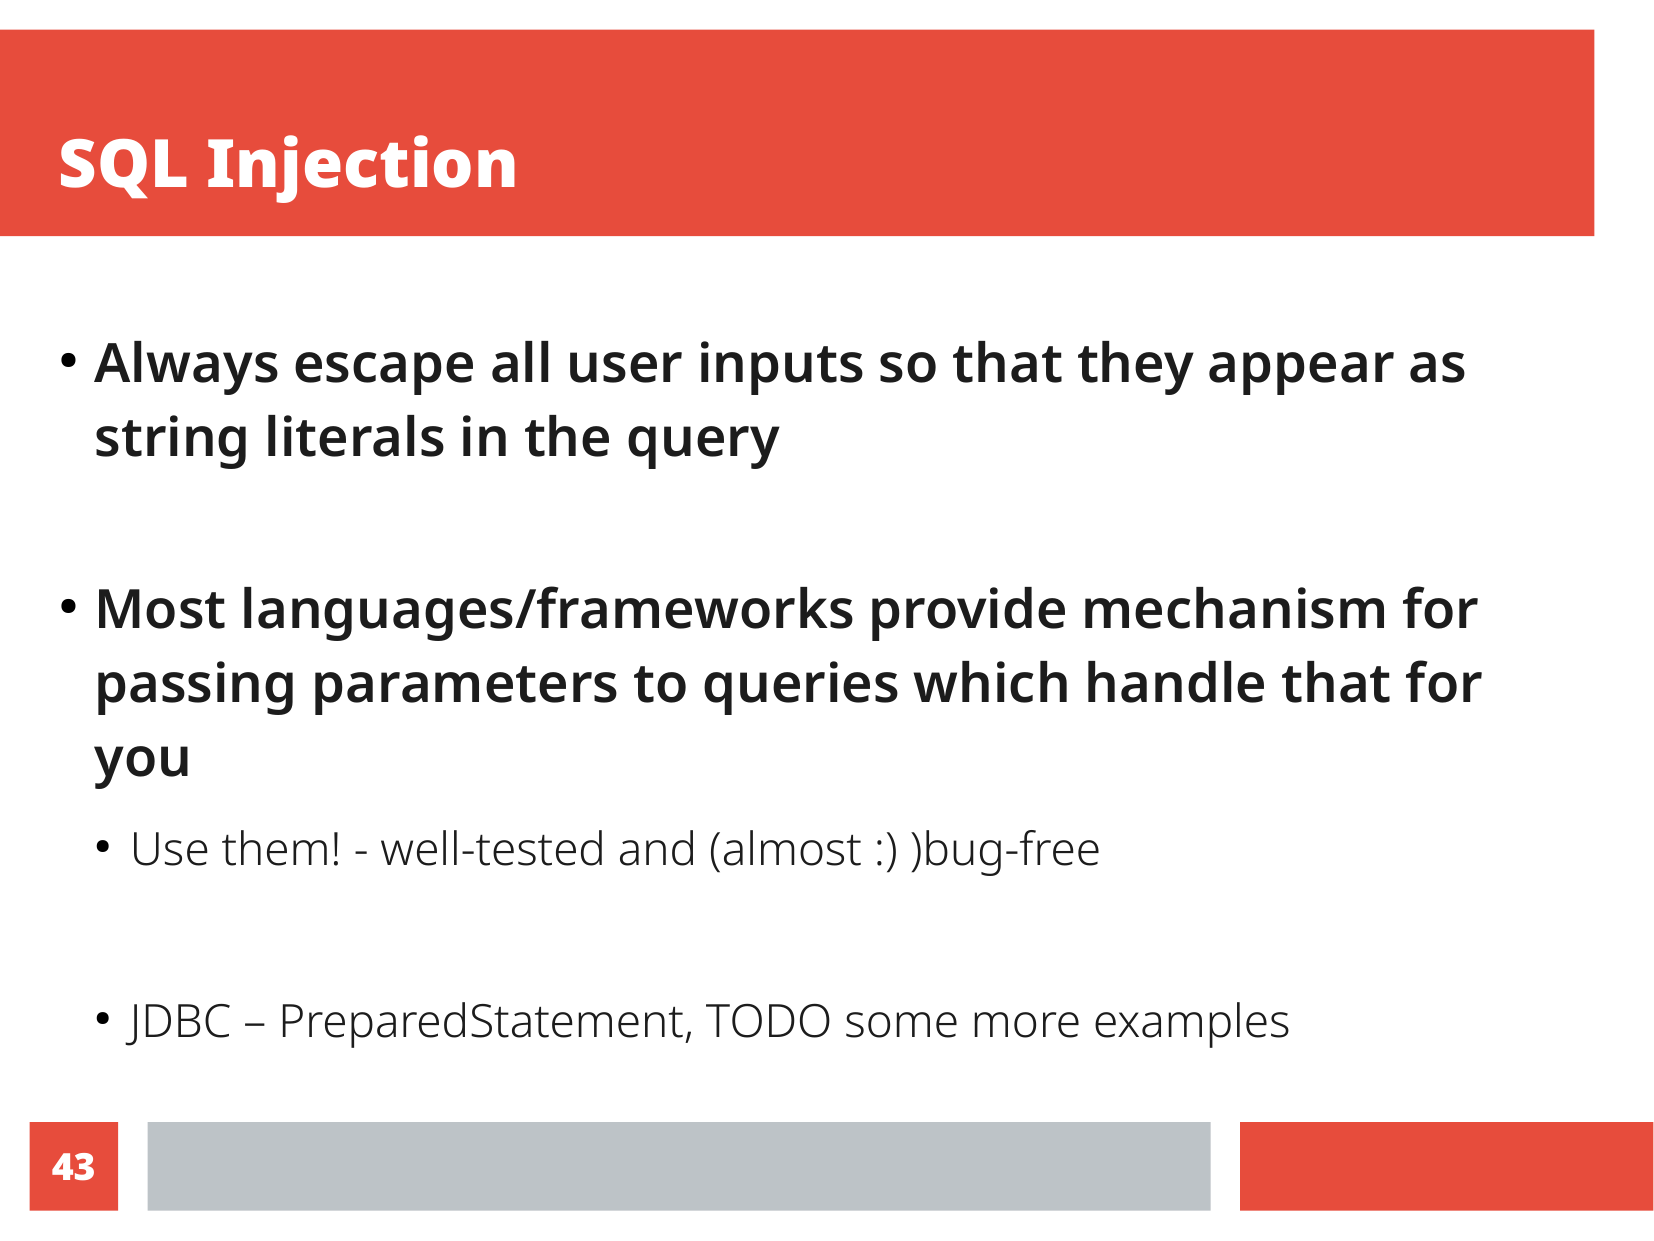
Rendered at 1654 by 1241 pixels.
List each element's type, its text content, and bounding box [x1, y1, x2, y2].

list Always escape all user inputs so that they appear as string literals in the query Most languages/frameworks provide mechanism for passing parameters to queries which handle that for you Use them! - well-tested and (almost :) )bug-free JDBC – PreparedStatement, TODO some more examples [59, 324, 1565, 1093]
title SQL Injection [59, 59, 1595, 207]
